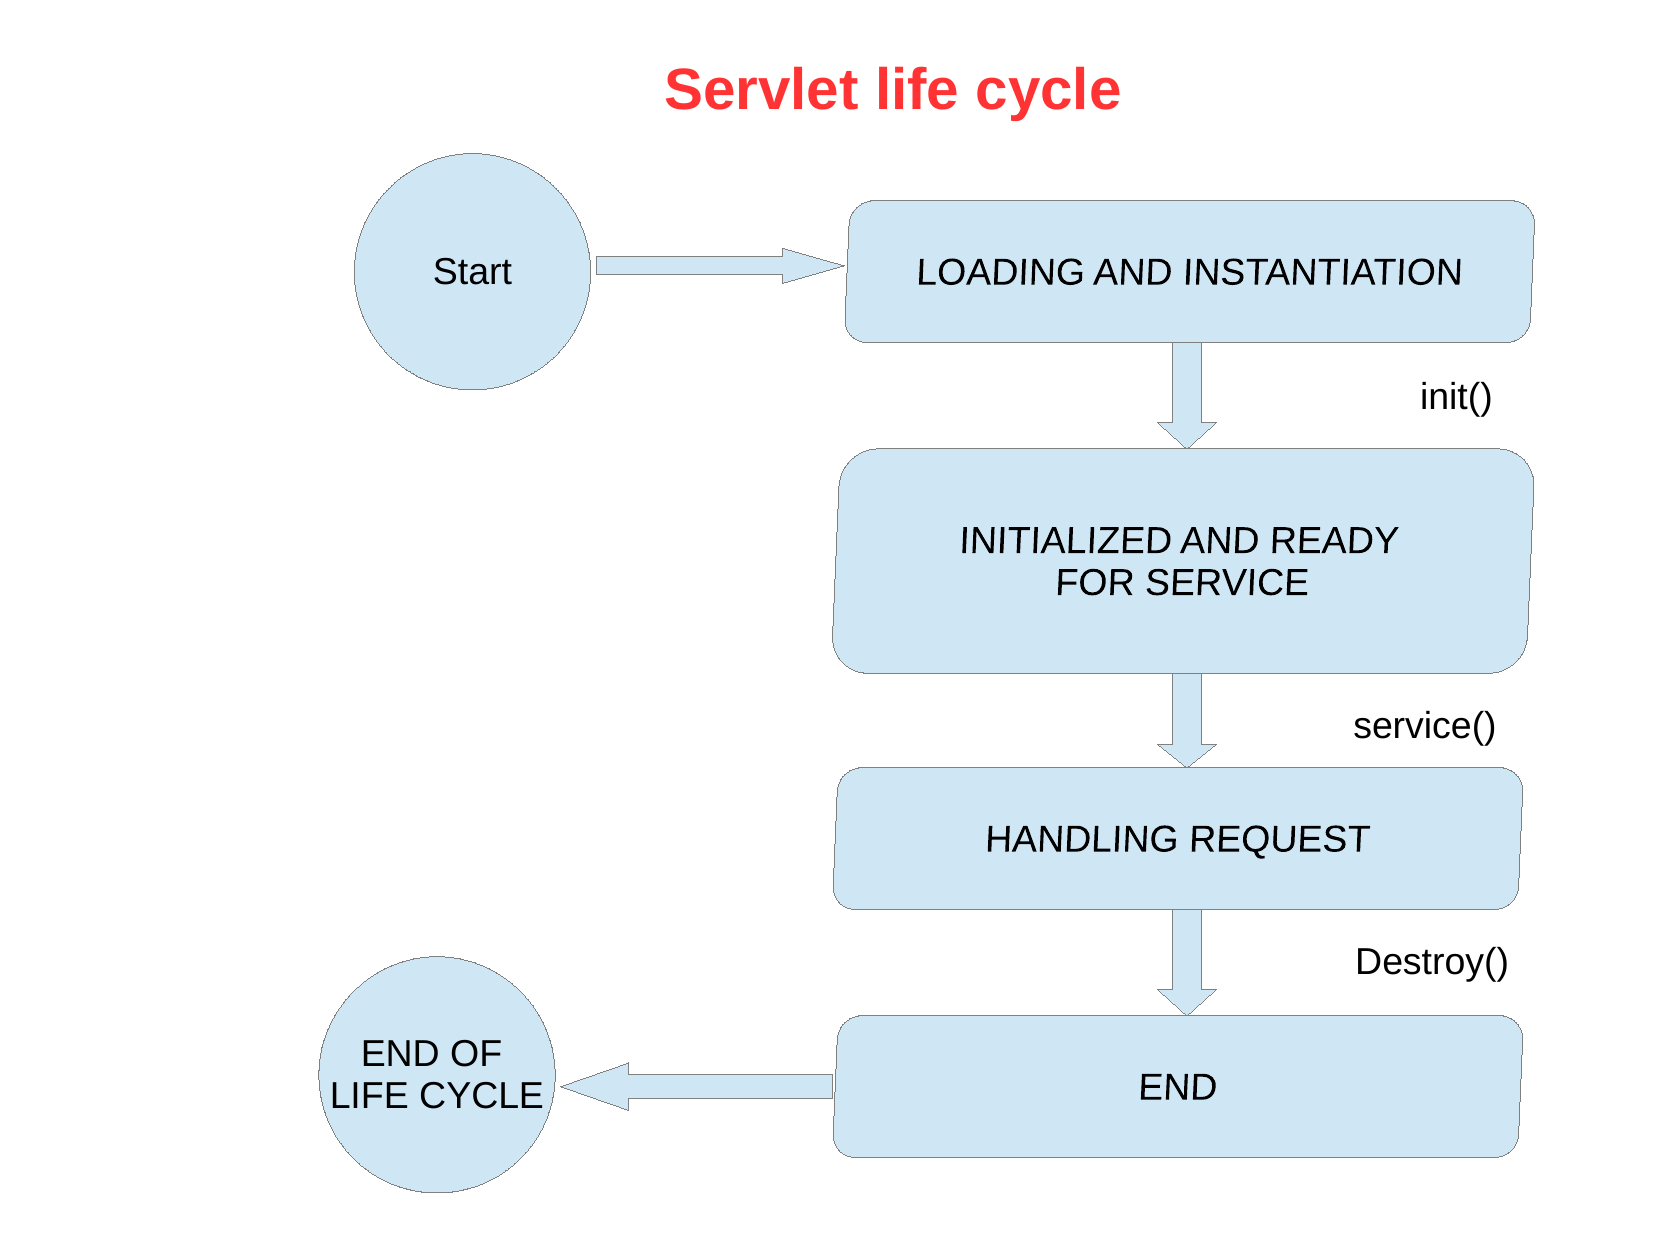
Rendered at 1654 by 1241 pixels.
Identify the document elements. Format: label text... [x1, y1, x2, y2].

text_box service() [1338, 696, 1595, 778]
text_box END [833, 1015, 1523, 1158]
text_box Destroy() [1340, 933, 1524, 990]
text_box [596, 248, 845, 284]
text_box HANDLING REQUEST [833, 767, 1523, 910]
text_box Servlet life cycle [649, 49, 1182, 166]
text_box END OF LIFE CYCLE [318, 956, 556, 1193]
text_box [1157, 909, 1217, 1016]
text_box LOADING AND INSTANTIATION [845, 200, 1535, 343]
text_box INITIALIZED AND READY FOR SERVICE [832, 448, 1534, 674]
text_box [560, 1062, 833, 1111]
text_box init() [1405, 368, 1508, 426]
text_box [1157, 673, 1217, 768]
text_box Start [354, 153, 591, 390]
text_box [1157, 342, 1217, 449]
